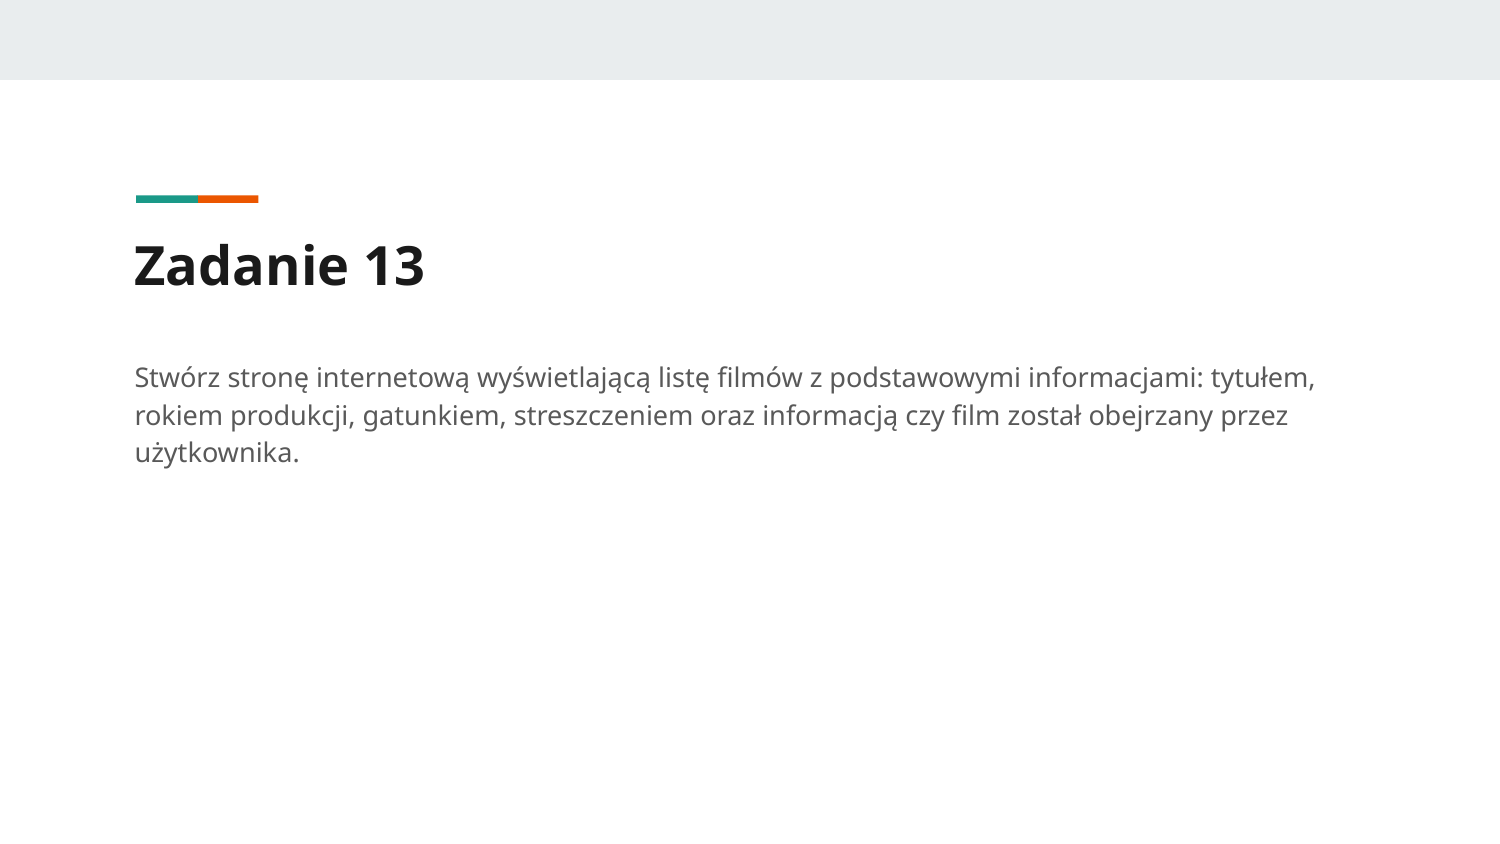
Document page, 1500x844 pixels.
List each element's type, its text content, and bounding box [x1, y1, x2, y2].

title Zadanie 13 [119, 216, 1381, 305]
list Stwórz stronę internetową wyświetlającą listę filmów z podstawowymi informacjami: tytułem, rokiem produkcji, gatunkiem, streszczeniem oraz informacją czy film został obejrzany przez użytkownika. [119, 341, 1381, 712]
